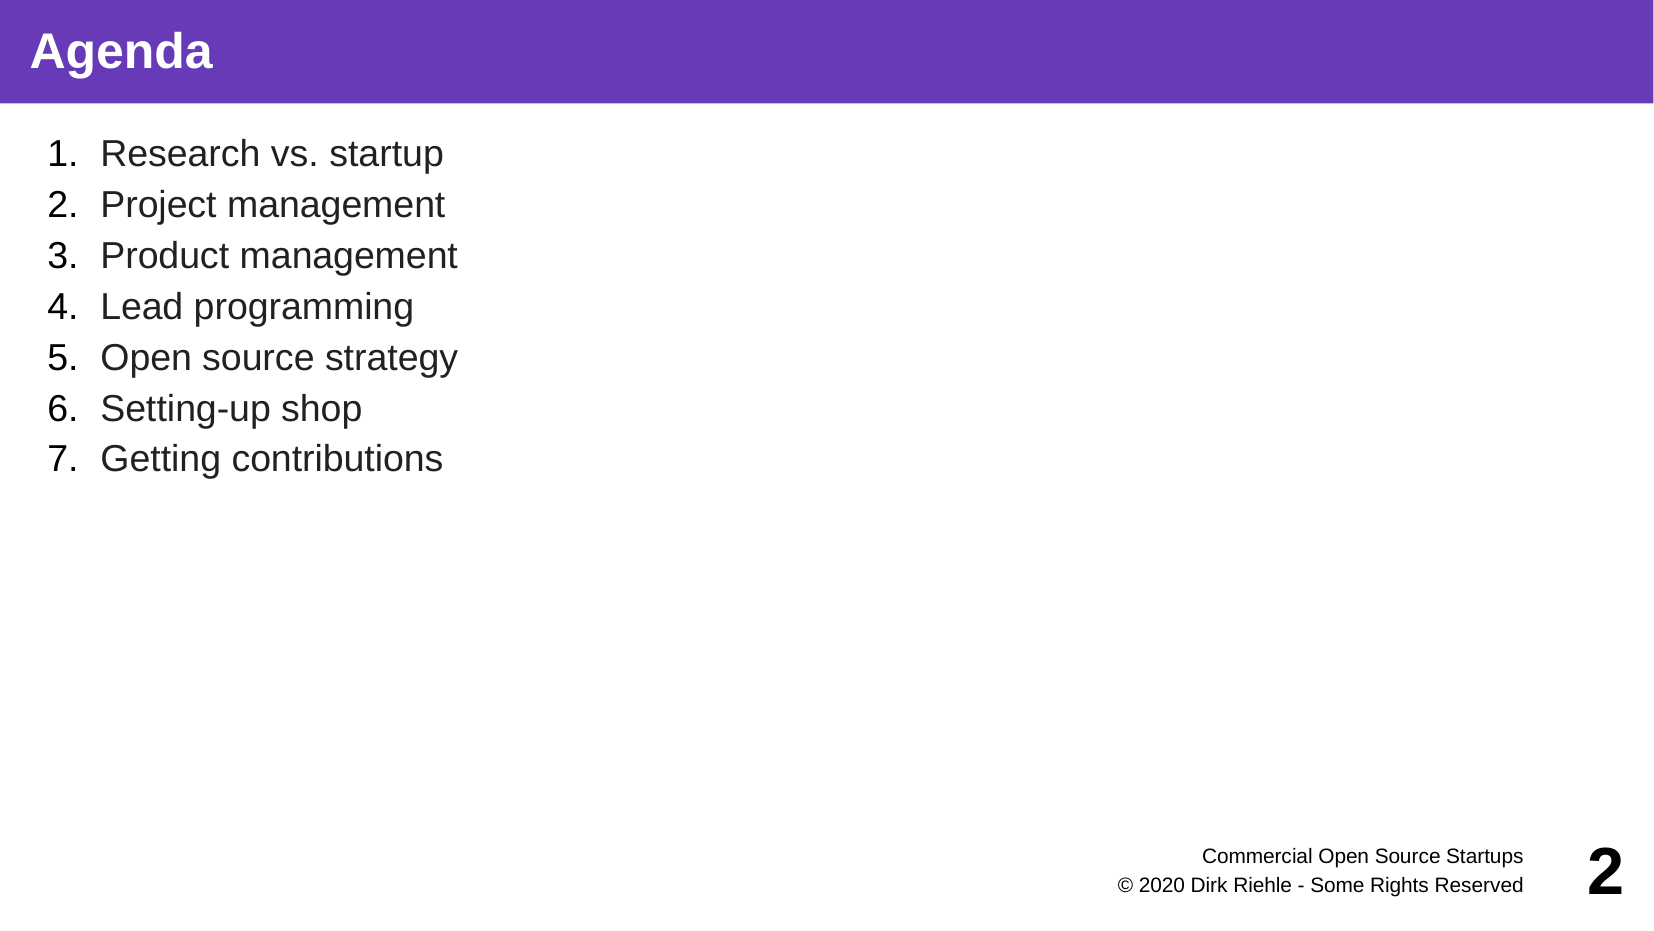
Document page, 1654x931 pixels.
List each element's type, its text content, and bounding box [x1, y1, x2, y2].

title Agenda [0, 0, 1654, 104]
list Research vs. startup Project management Product management Lead programming Open source strategy Setting-up shop Getting contributions [29, 132, 1625, 813]
